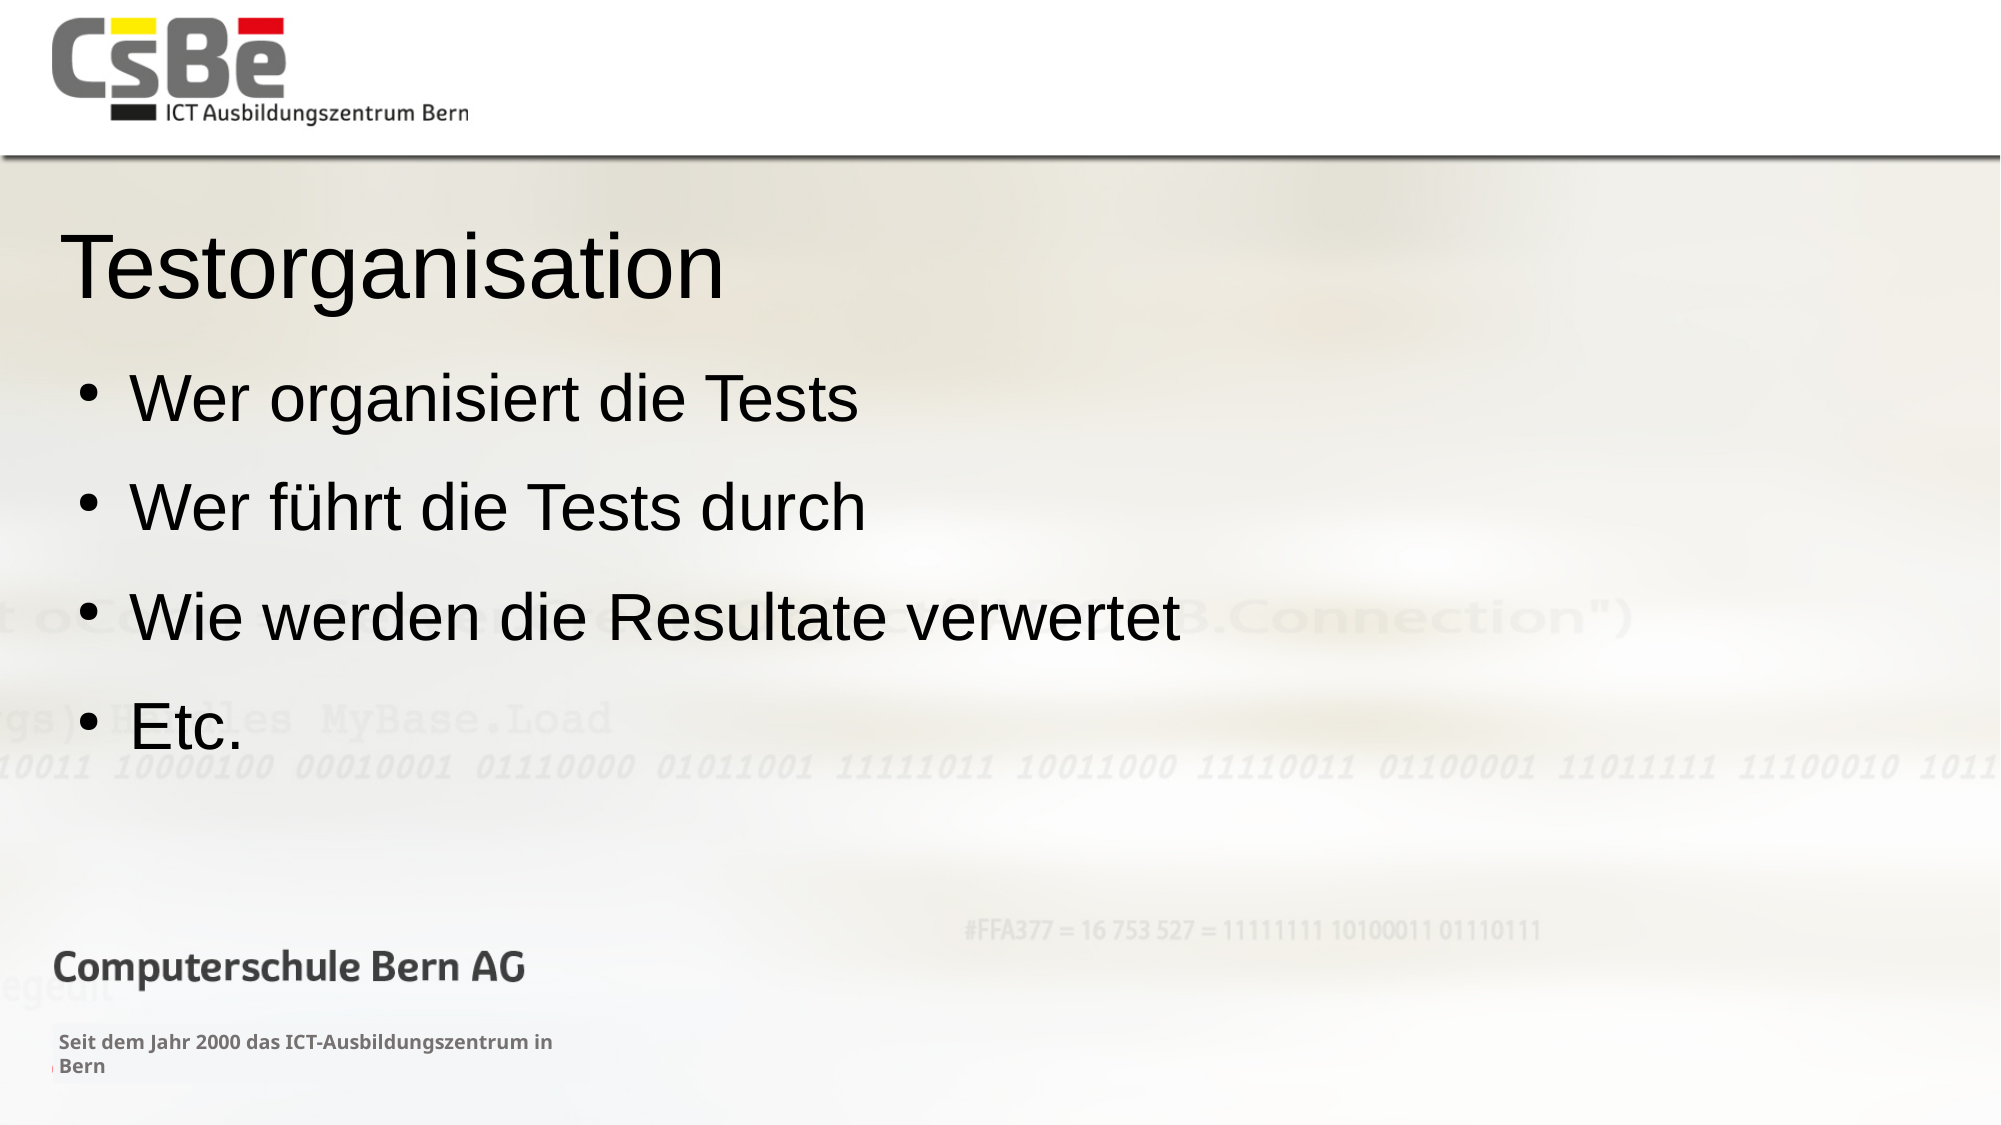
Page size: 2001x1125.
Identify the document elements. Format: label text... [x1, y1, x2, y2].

list Wer organisiert die Tests Wer führt die Tests durch Wie werden die Resultate verwertet Etc. [59, 355, 1920, 909]
picture [0, 0, 2001, 1125]
list Testorganisation [59, 206, 1920, 355]
